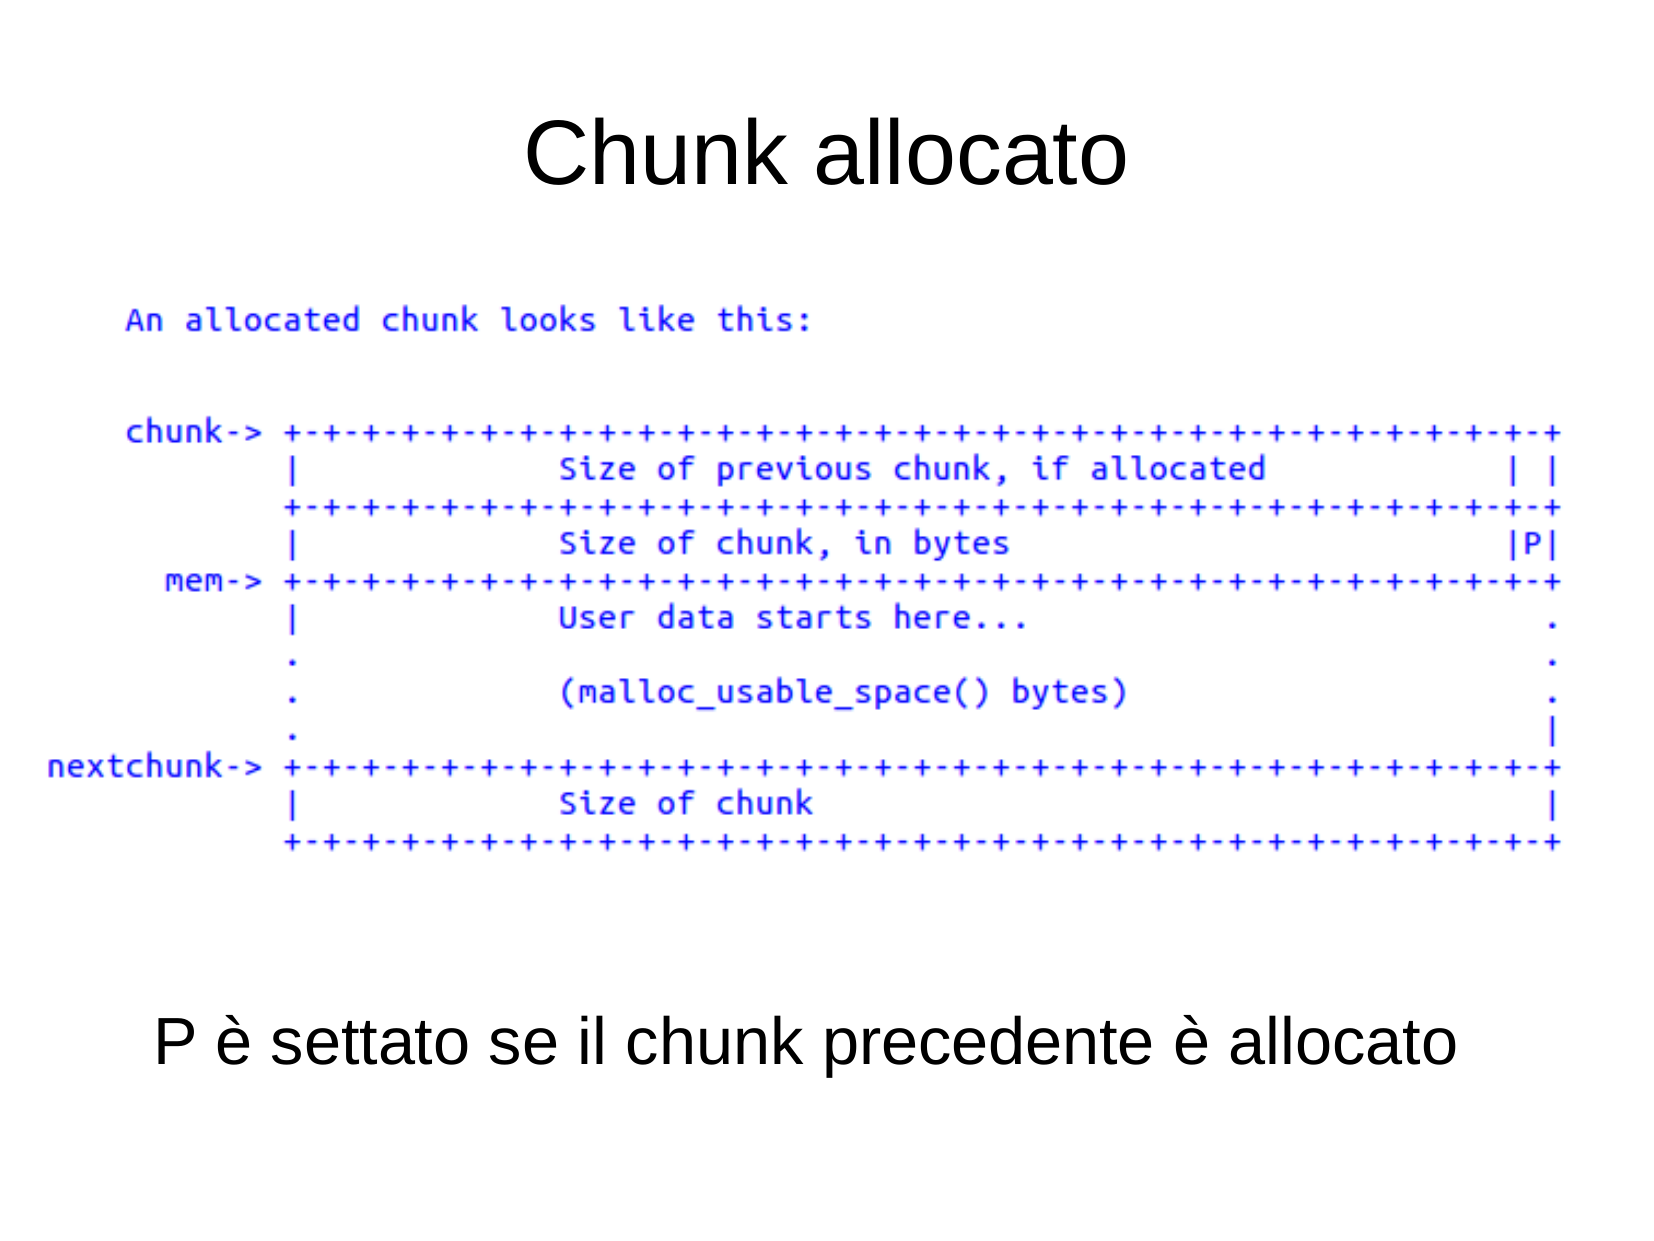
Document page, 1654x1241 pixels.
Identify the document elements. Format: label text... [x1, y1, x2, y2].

title Chunk allocato [82, 49, 1571, 257]
picture [45, 290, 1609, 898]
list P è settato se il chunk precedente è allocato [82, 1003, 1571, 1111]
